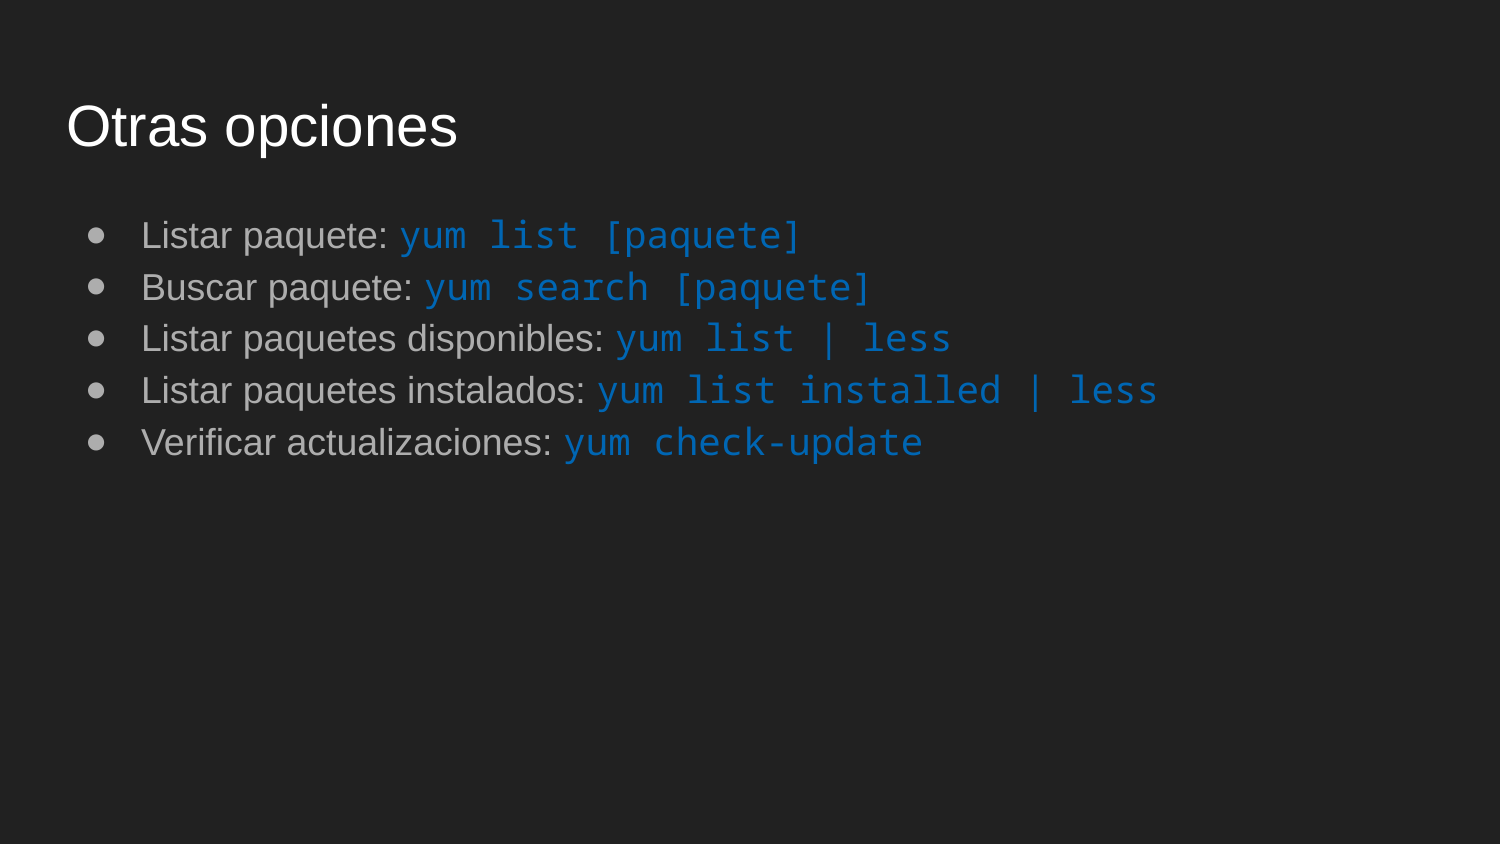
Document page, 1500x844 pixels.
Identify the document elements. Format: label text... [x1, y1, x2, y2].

title Otras opciones [51, 72, 1449, 167]
list Listar paquete: yum list [paquete] Buscar paquete: yum search [paquete] Listar paquetes disponibles: yum list | less Listar paquetes instalados: yum list installed | less Verificar actualizaciones: yum check-update [51, 189, 1449, 750]
